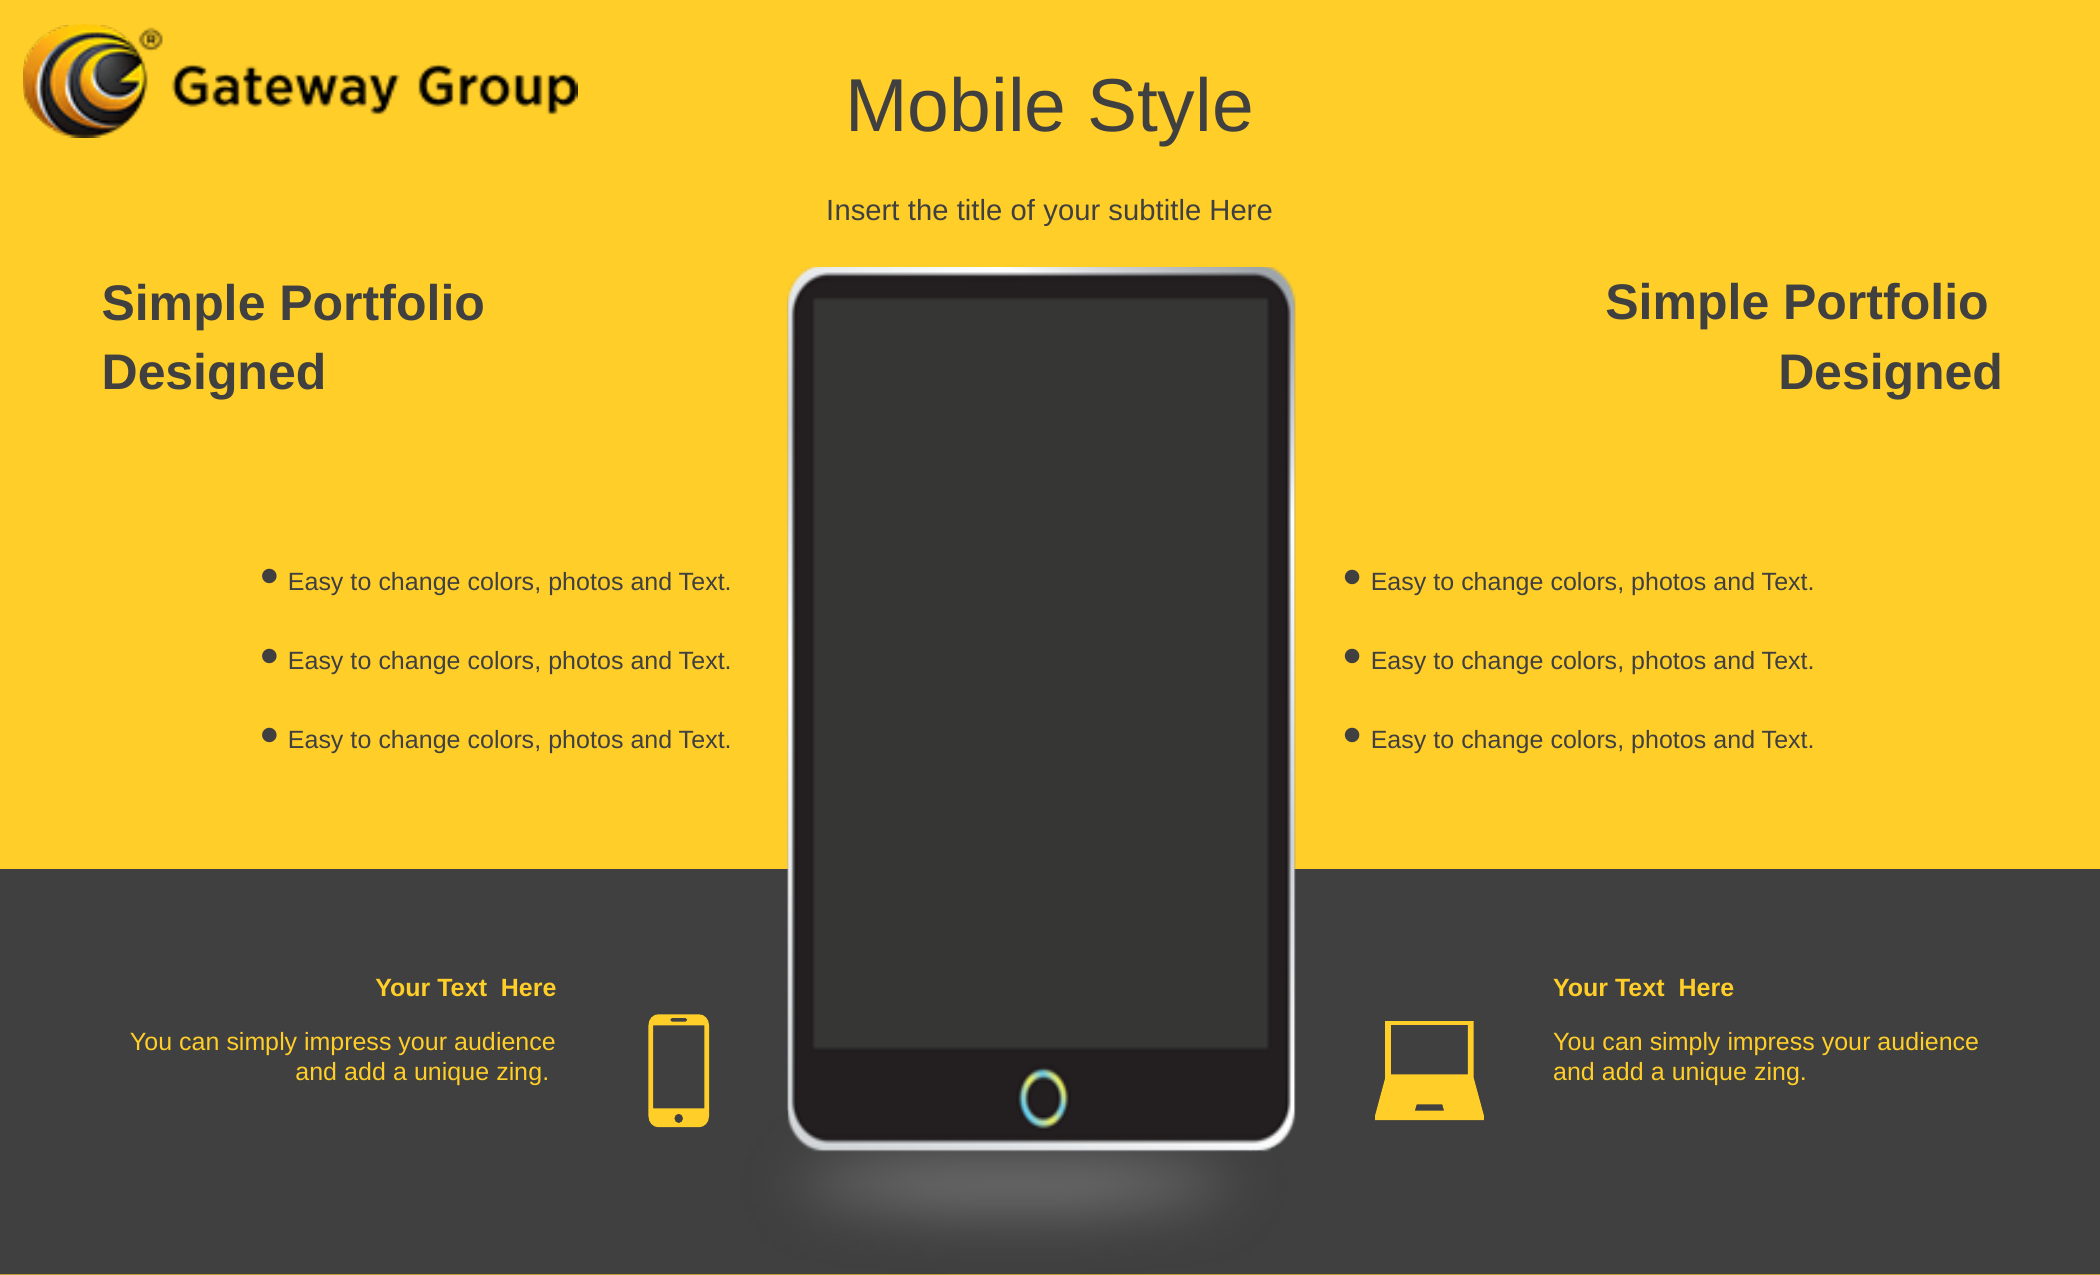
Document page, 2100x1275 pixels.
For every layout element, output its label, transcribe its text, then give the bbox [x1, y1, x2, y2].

text_box Easy to change colors, photos and Text. [1327, 557, 2059, 603]
picture [23, 24, 578, 138]
text_box Simple Portfolio Designed [1372, 262, 2018, 503]
text_box Easy to change colors, photos and Text. [24, 557, 755, 603]
text_box Insert the title of your subtitle Here [0, 172, 2100, 245]
text_box Easy to change colors, photos and Text. [24, 636, 755, 682]
text_box You can simply impress your audience and add a unique zing. [92, 1017, 572, 1093]
text_box Easy to change colors, photos and Text. [24, 716, 755, 761]
picture [627, 267, 1403, 1275]
text_box Easy to change colors, photos and Text. [1327, 716, 2059, 762]
text_box [648, 1014, 710, 1128]
text_box Easy to change colors, photos and Text. [1327, 637, 2059, 682]
text_box [1375, 1021, 1484, 1121]
picture [1391, 1025, 1403, 1074]
text_box Your Text Here [92, 963, 572, 1009]
text_box Mobile Style [0, 30, 2100, 172]
text_box Your Text Here [1538, 963, 2018, 1009]
text_box Simple Portfolio Designed [86, 262, 732, 504]
text_box You can simply impress your audience and add a unique zing. [1538, 1017, 2018, 1093]
